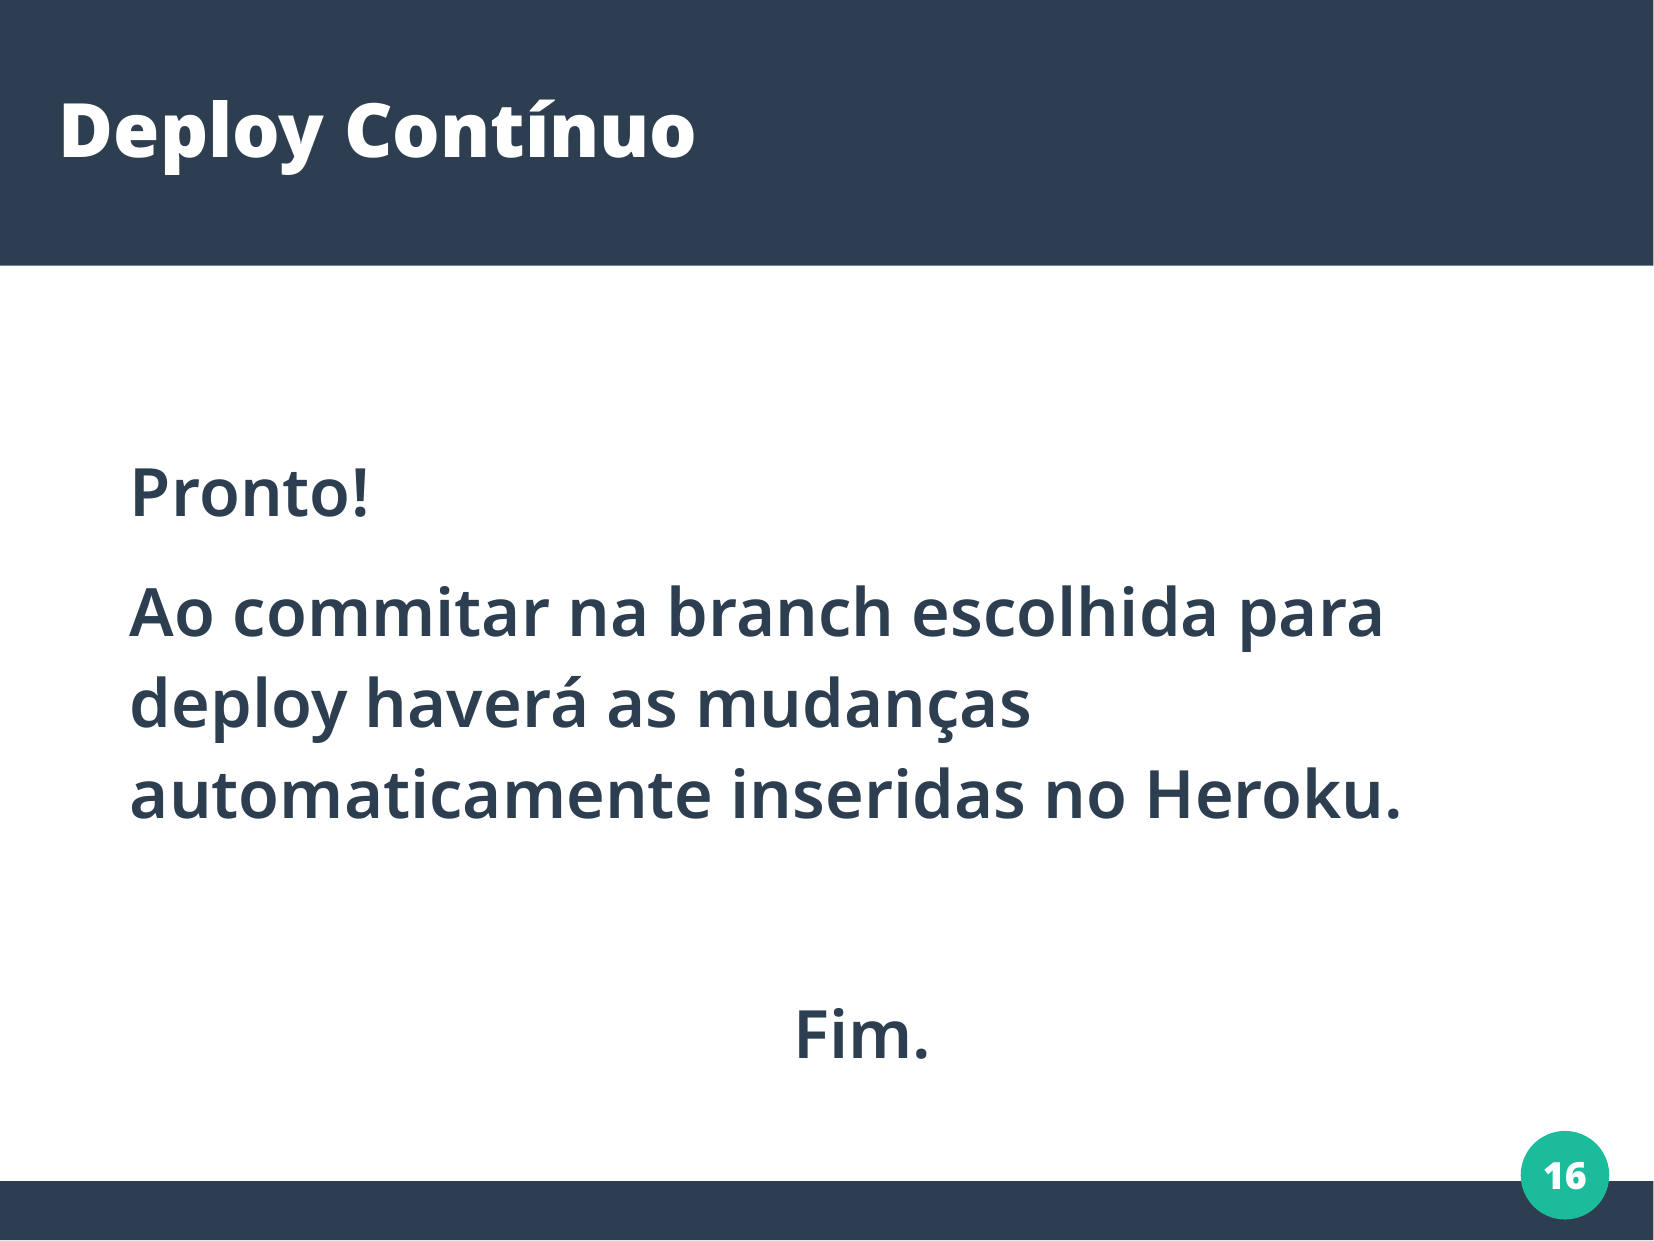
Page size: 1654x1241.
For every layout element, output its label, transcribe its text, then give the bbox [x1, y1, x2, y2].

list Pronto! Ao commitar na branch escolhida para deploy haverá as mudanças automaticamente inseridas no Heroku. Fim. [59, 324, 1595, 1152]
title Deploy Contínuo [59, 49, 1595, 207]
